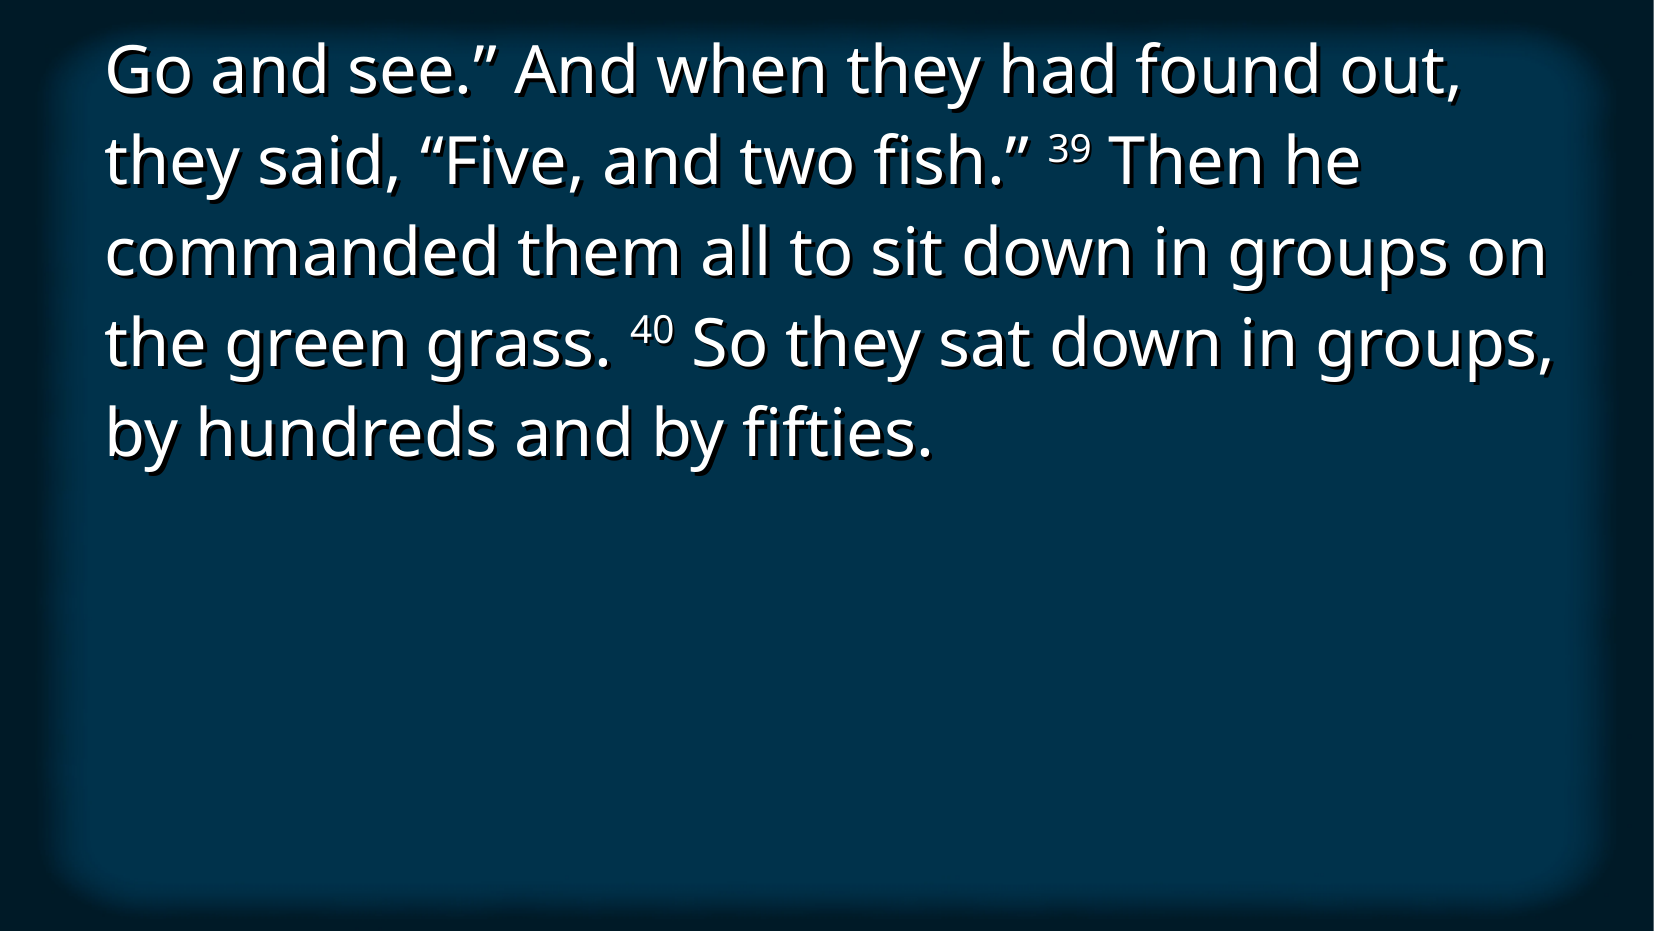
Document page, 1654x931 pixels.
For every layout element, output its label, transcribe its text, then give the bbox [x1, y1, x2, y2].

text_box Go and see.” And when they had found out, they said, “Five, and two fish.” 39 Then he commanded them all to sit down in groups on the green grass. 40 So they sat down in groups, by hundreds and by fifties. [90, 15, 1576, 474]
picture [0, 0, 1654, 931]
